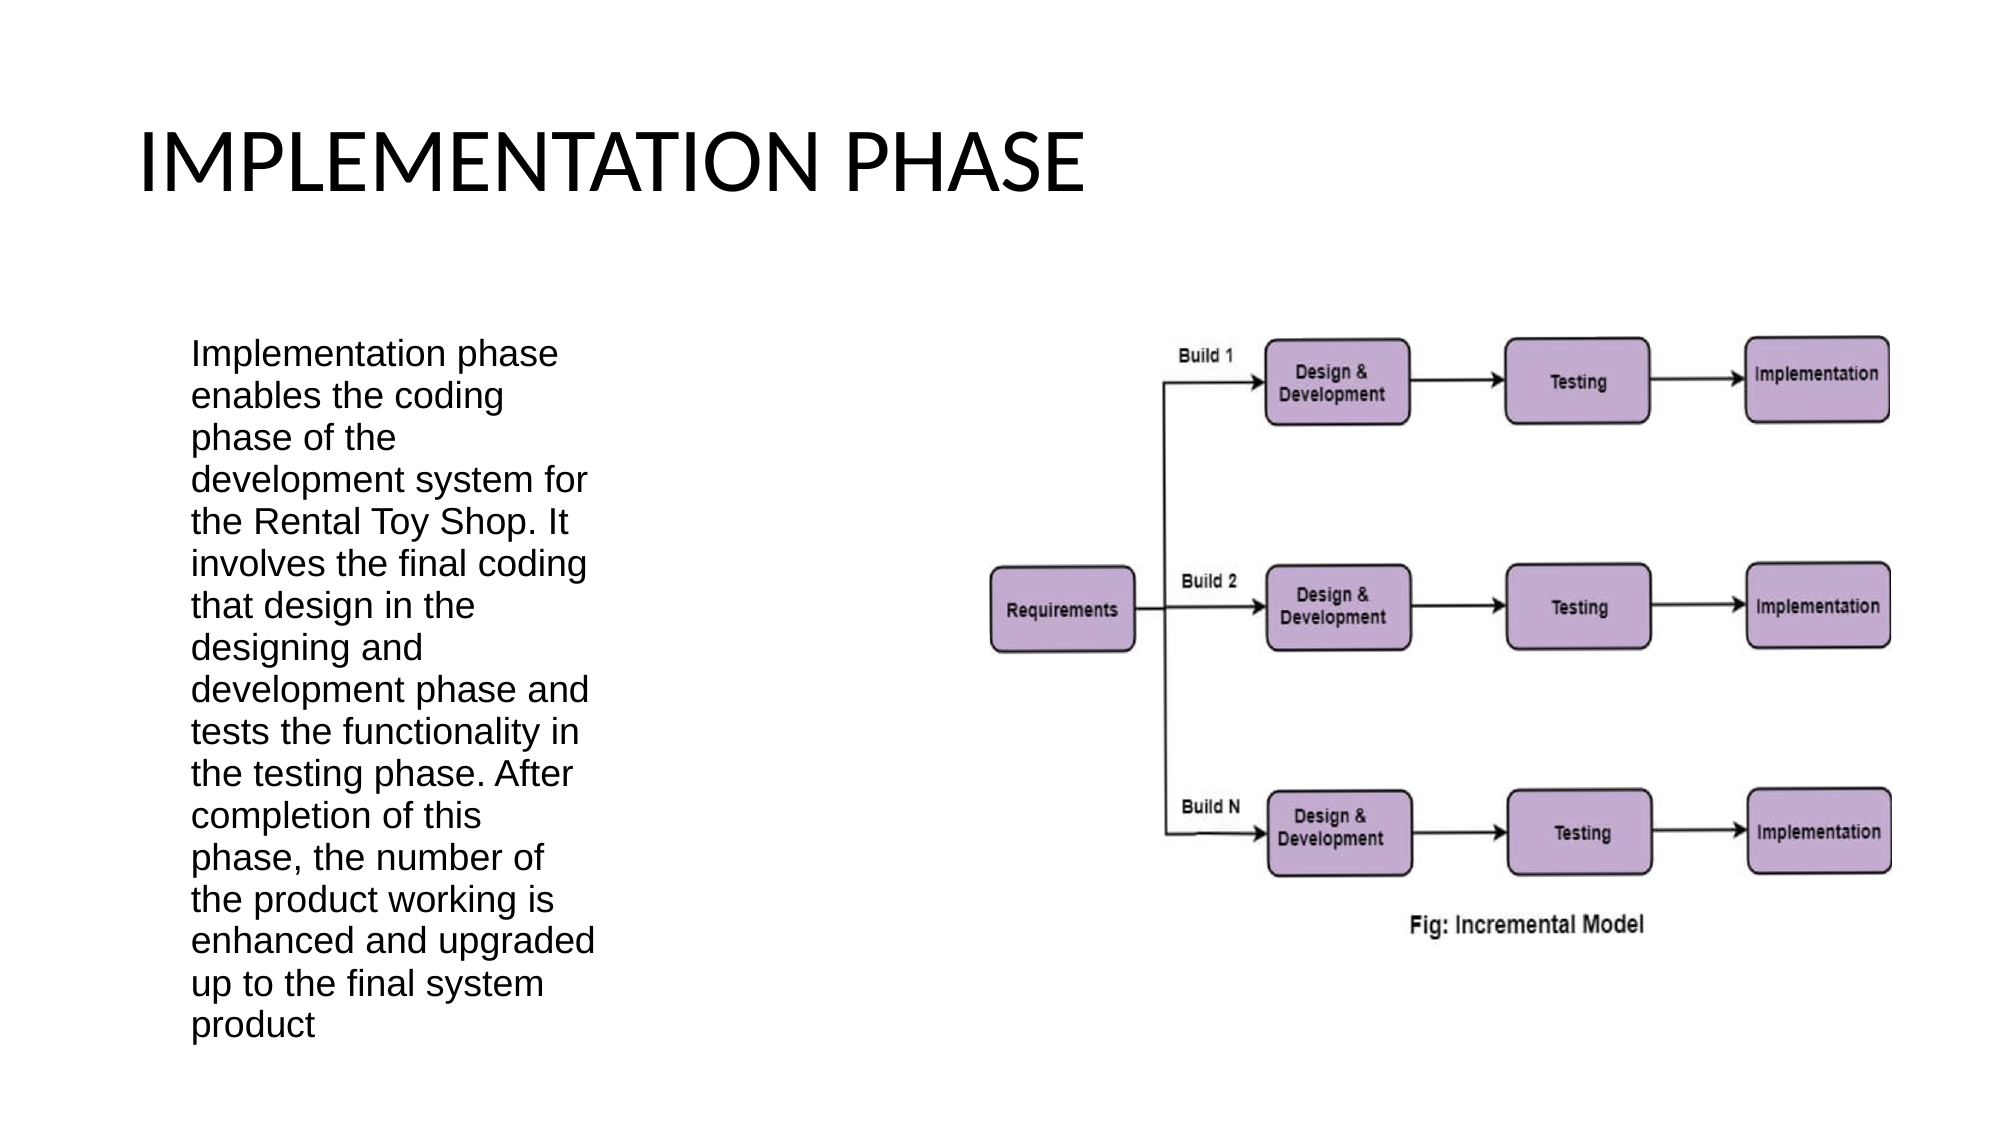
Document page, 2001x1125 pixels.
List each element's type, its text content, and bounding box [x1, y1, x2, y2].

text_box Implementation phase enables the coding phase of the development system for the Rental Toy Shop. It involves the final coding that design in the designing and development phase and tests the functionality in the testing phase. After completion of this phase, the number of the product working is enhanced and upgraded up to the final system product [176, 324, 622, 1054]
title IMPLEMENTATION PHASE [137, 59, 1863, 278]
picture [987, 334, 1892, 948]
